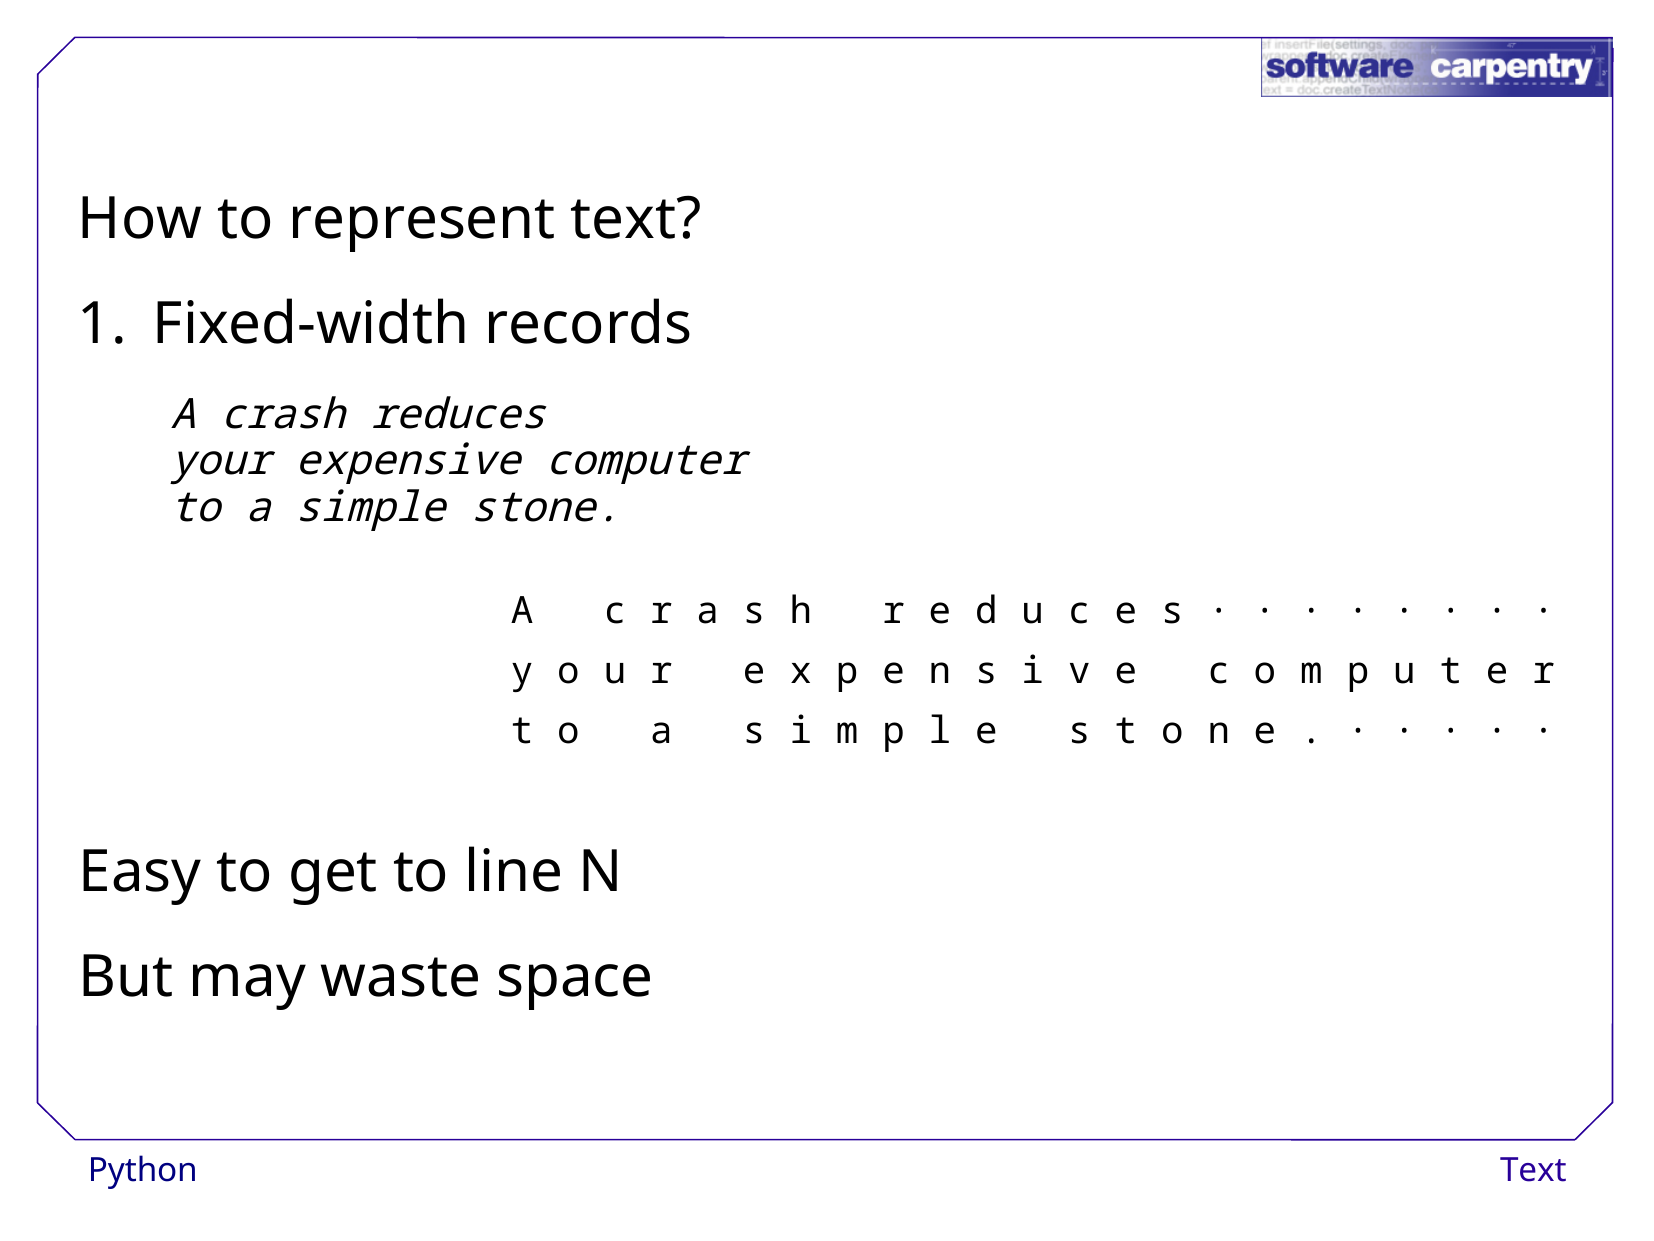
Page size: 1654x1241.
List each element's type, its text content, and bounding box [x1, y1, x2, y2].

table_cell · [1425, 703, 1471, 763]
table_cell [1146, 642, 1193, 703]
table_cell [682, 703, 728, 763]
table_cell [682, 642, 728, 703]
table_header e [1100, 582, 1146, 642]
table_cell o [1146, 703, 1193, 763]
table_cell . [1285, 703, 1332, 763]
table_header u [1007, 582, 1053, 642]
table_header · [1239, 582, 1285, 642]
table_header a [682, 582, 728, 642]
table_cell m [1285, 642, 1332, 703]
table_cell s [728, 703, 775, 763]
table_cell o [1239, 642, 1285, 703]
table_cell [1007, 703, 1053, 763]
table_cell · [1471, 703, 1518, 763]
table_cell r [635, 642, 682, 703]
table_cell p [867, 703, 914, 763]
table_cell o [542, 703, 589, 763]
table_cell t [496, 703, 542, 763]
table_cell e [1100, 642, 1146, 703]
table_cell p [1332, 642, 1378, 703]
table_cell r [1518, 642, 1564, 703]
text_box Easy to get to line N But may waste space [64, 790, 819, 1016]
table_cell c [1193, 642, 1239, 703]
table_cell i [1007, 642, 1053, 703]
table_cell l [914, 703, 960, 763]
table_cell o [542, 642, 589, 703]
table_header c [589, 582, 635, 642]
table_header e [914, 582, 960, 642]
table_cell e [1239, 703, 1285, 763]
table_cell e [1471, 642, 1518, 703]
table_cell v [1053, 642, 1100, 703]
table_header · [1471, 582, 1518, 642]
table_header · [1518, 582, 1564, 642]
table_cell [589, 703, 635, 763]
table_header c [1053, 582, 1100, 642]
table_cell e [867, 642, 914, 703]
table_header · [1378, 582, 1425, 642]
table_header · [1425, 582, 1471, 642]
table_cell · [1518, 703, 1564, 763]
table_cell t [1100, 703, 1146, 763]
table_header r [867, 582, 914, 642]
table_cell s [1053, 703, 1100, 763]
table_cell p [821, 642, 867, 703]
table_header · [1193, 582, 1239, 642]
table_cell u [1378, 642, 1425, 703]
table_cell u [589, 642, 635, 703]
table_cell e [728, 642, 775, 703]
table_cell a [635, 703, 682, 763]
table_header d [960, 582, 1007, 642]
table_cell m [821, 703, 867, 763]
table_cell n [914, 642, 960, 703]
table_header A [496, 582, 542, 642]
table_cell i [775, 703, 821, 763]
table_header [821, 582, 867, 642]
table_cell x [775, 642, 821, 703]
table_header s [1146, 582, 1193, 642]
text_box How to represent text? 1. Fixed-width records [63, 137, 867, 364]
picture [1261, 39, 1613, 97]
table_cell · [1378, 703, 1425, 763]
table_header h [775, 582, 821, 642]
table_cell n [1193, 703, 1239, 763]
table_header r [635, 582, 682, 642]
table_cell s [960, 642, 1007, 703]
table_header · [1332, 582, 1378, 642]
table_cell y [496, 642, 542, 703]
text_box A crash reduces your expensive computer to a simple stone. [155, 383, 676, 545]
table_cell e [960, 703, 1007, 763]
table_header · [1285, 582, 1332, 642]
table_cell · [1332, 703, 1378, 763]
table_cell t [1425, 642, 1471, 703]
table_header s [728, 582, 775, 642]
table_header [542, 582, 589, 642]
